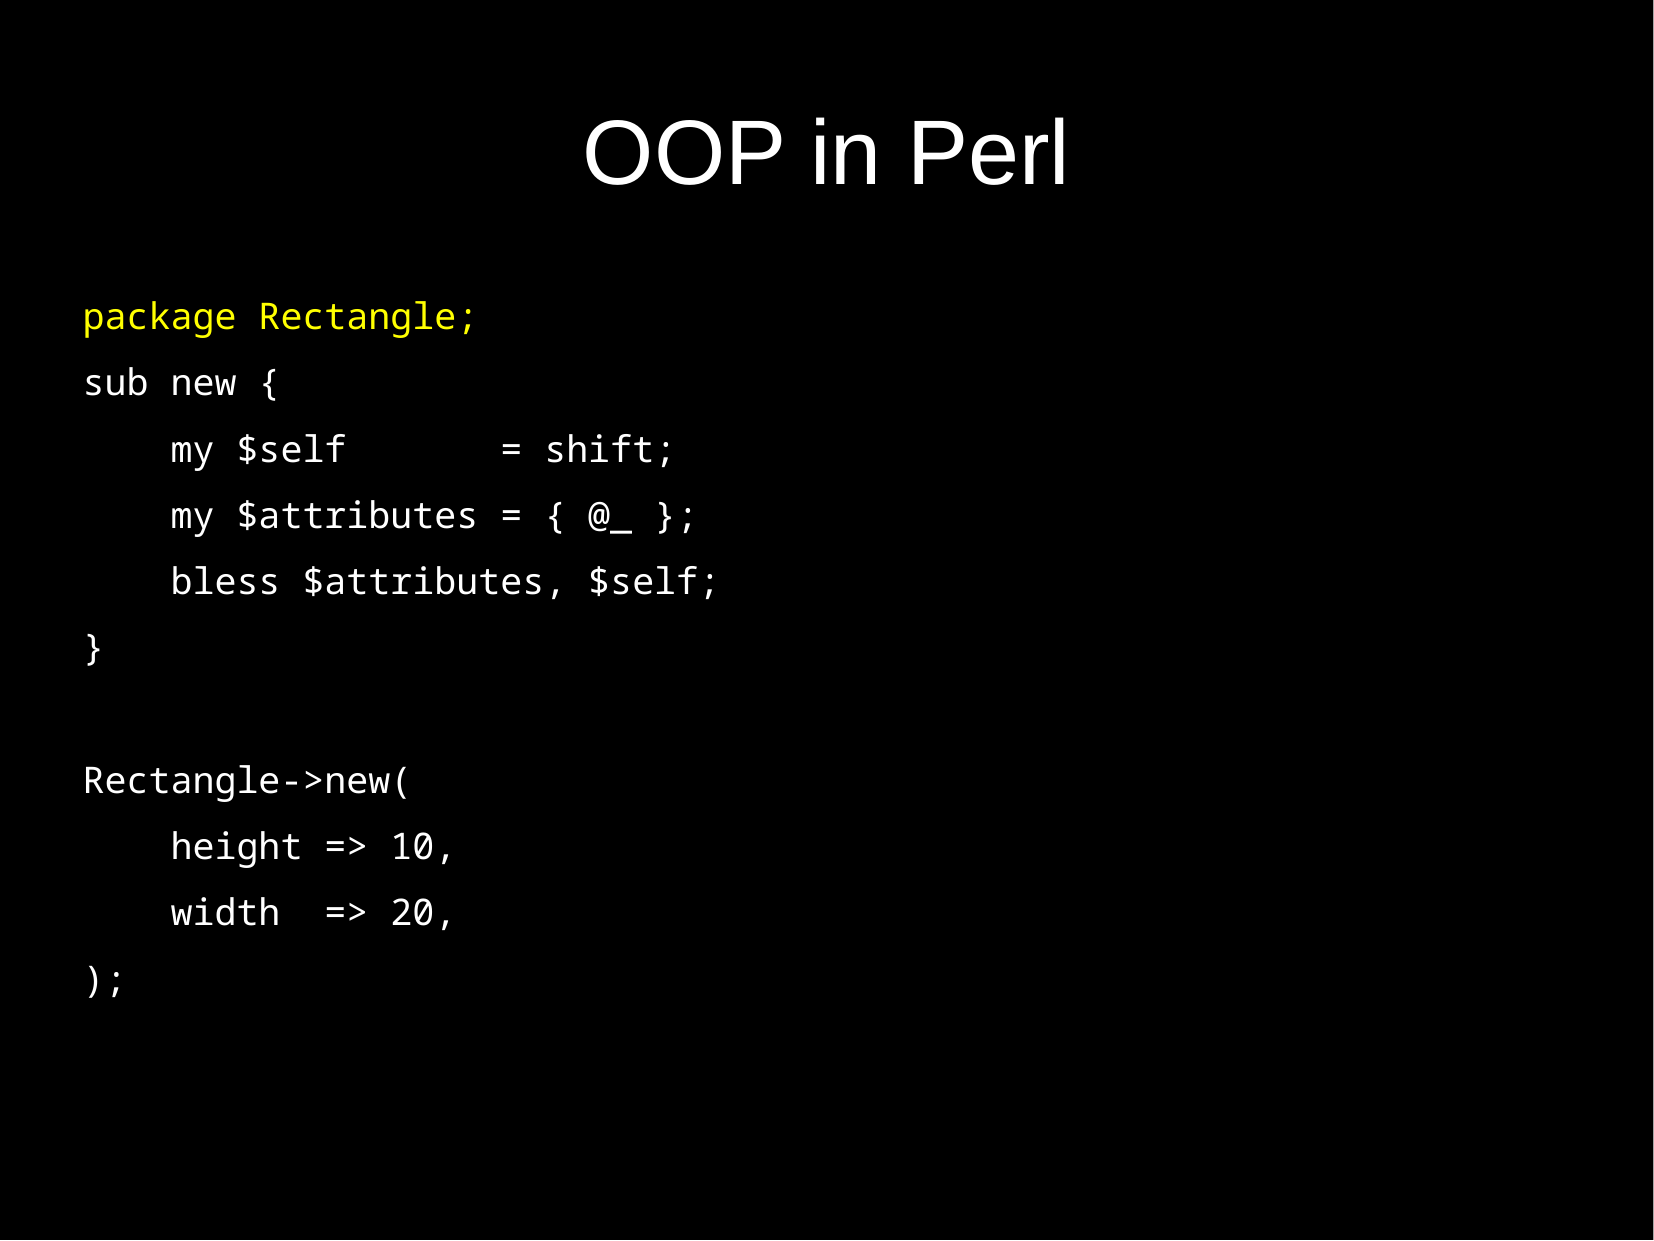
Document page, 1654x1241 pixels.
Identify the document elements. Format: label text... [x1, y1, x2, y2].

title OOP in Perl [82, 49, 1571, 257]
list package Rectangle; sub new { my $self = shift; my $attributes = { @_ }; bless $attributes, $self; } Rectangle->new( height => 10, width => 20, ); [82, 290, 1538, 1010]
